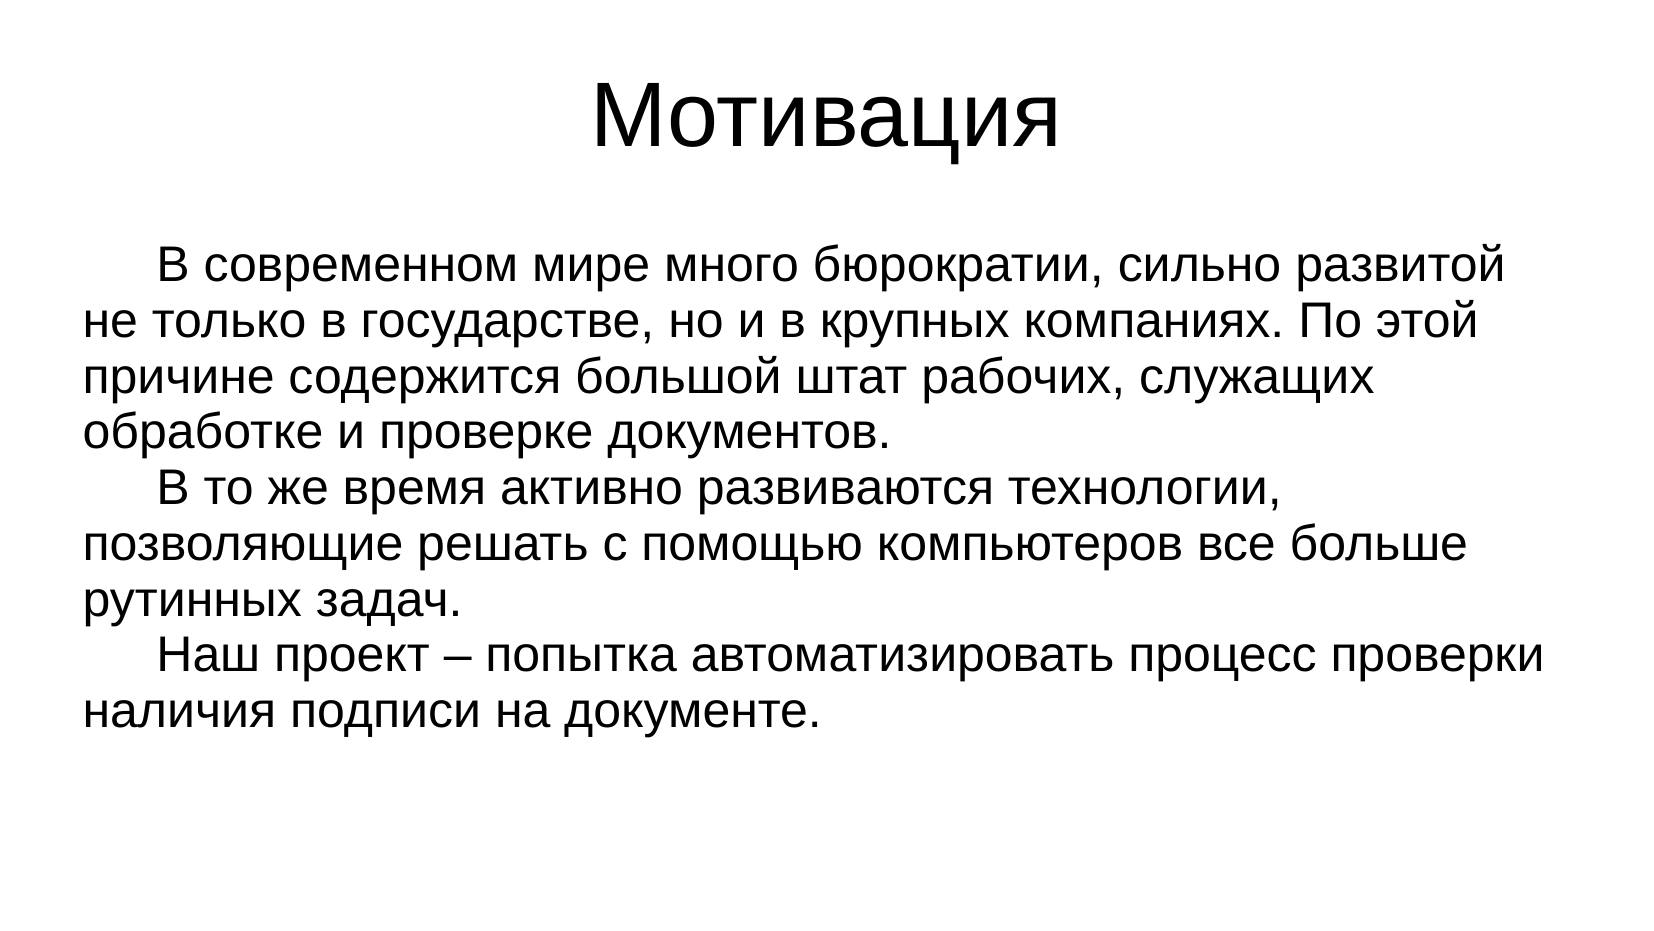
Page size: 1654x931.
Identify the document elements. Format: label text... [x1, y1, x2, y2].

subtitle В современном мире много бюрократии, сильно развитой не только в государстве, но и в крупных компаниях. По этой причине содержится большой штат рабочих, служащих обработке и проверке документов. В то же время активно развиваются технологии, позволяющие решать с помощью компьютеров все больше рутинных задач. Наш проект – попытка автоматизировать процесс проверки наличия подписи на документе. [82, 217, 1571, 758]
title Мотивация [82, 37, 1571, 193]
